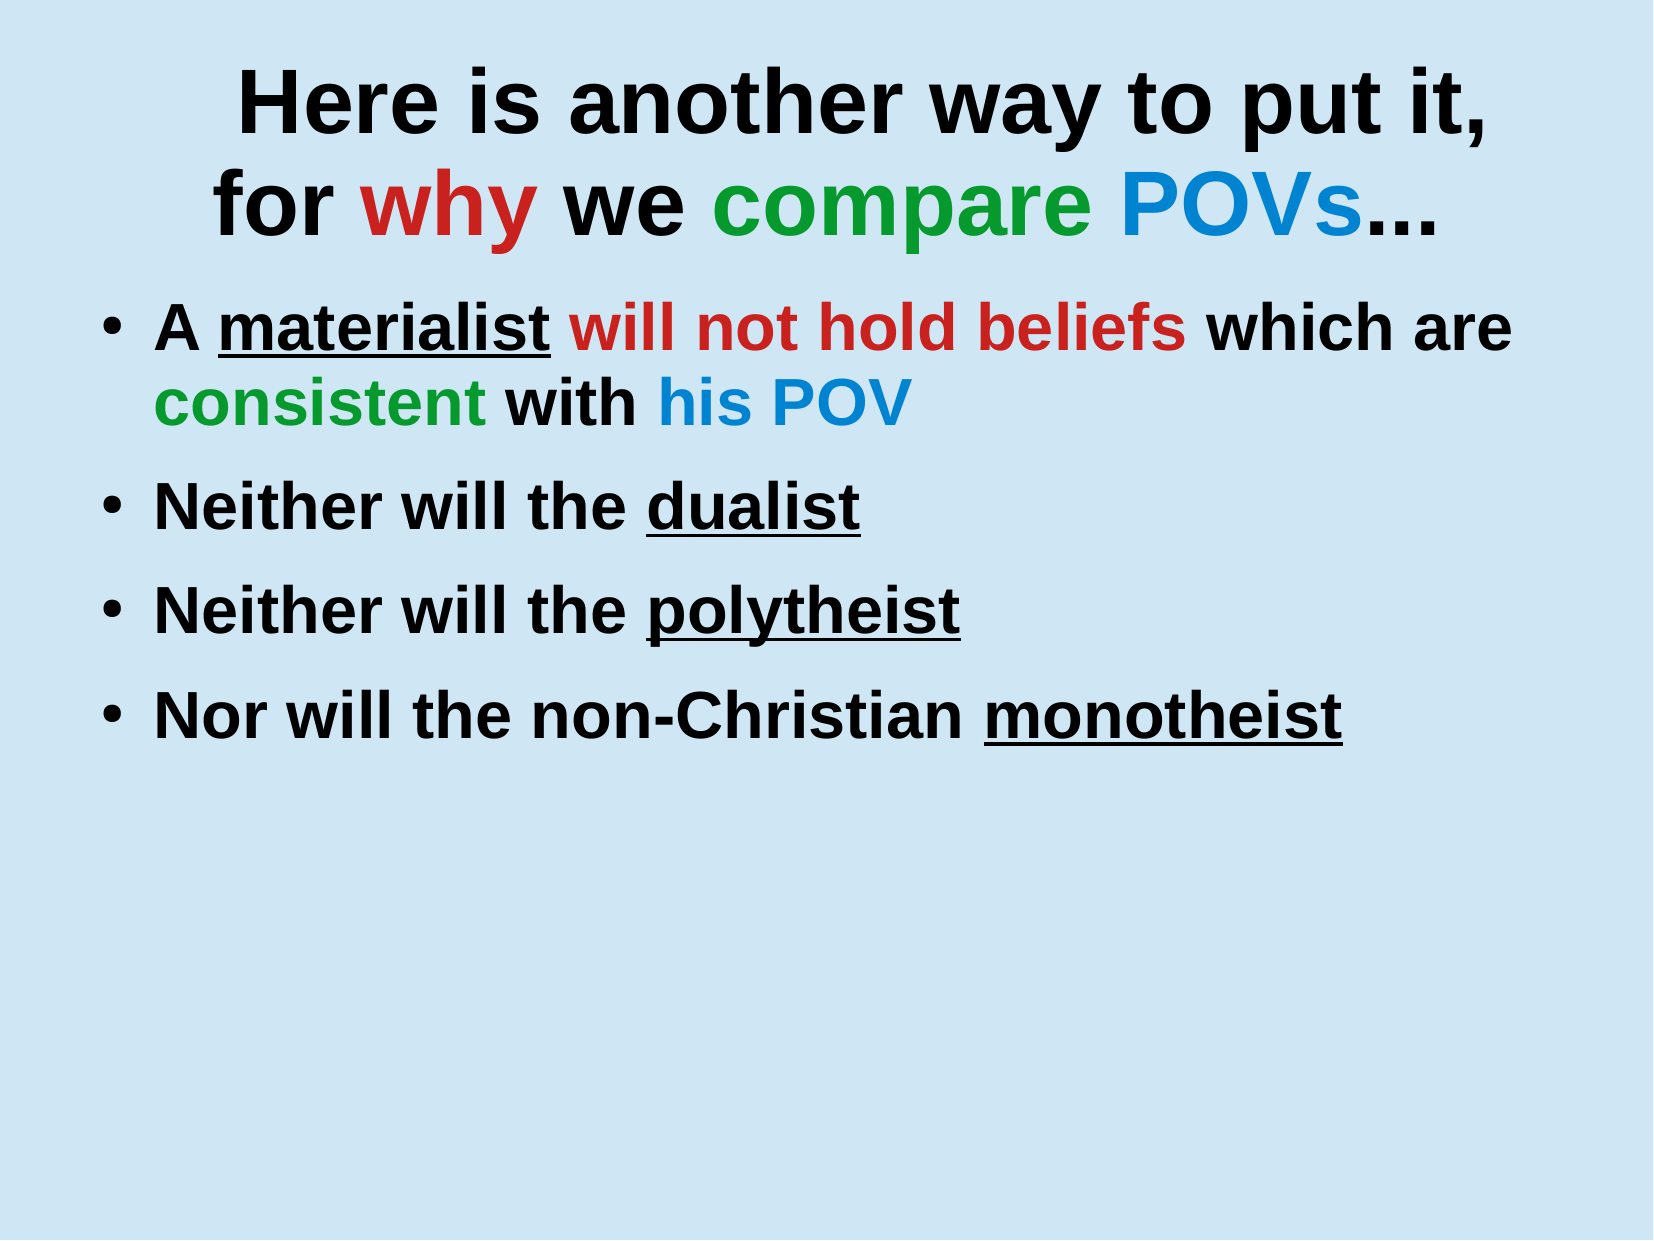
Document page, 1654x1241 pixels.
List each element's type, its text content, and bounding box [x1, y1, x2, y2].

title Here is another way to put it, for why we compare POVs... [82, 49, 1571, 257]
list A materialist will not hold beliefs which are consistent with his POV Neither will the dualist Neither will the polytheist Nor will the non-Christian monotheist [82, 290, 1571, 1010]
